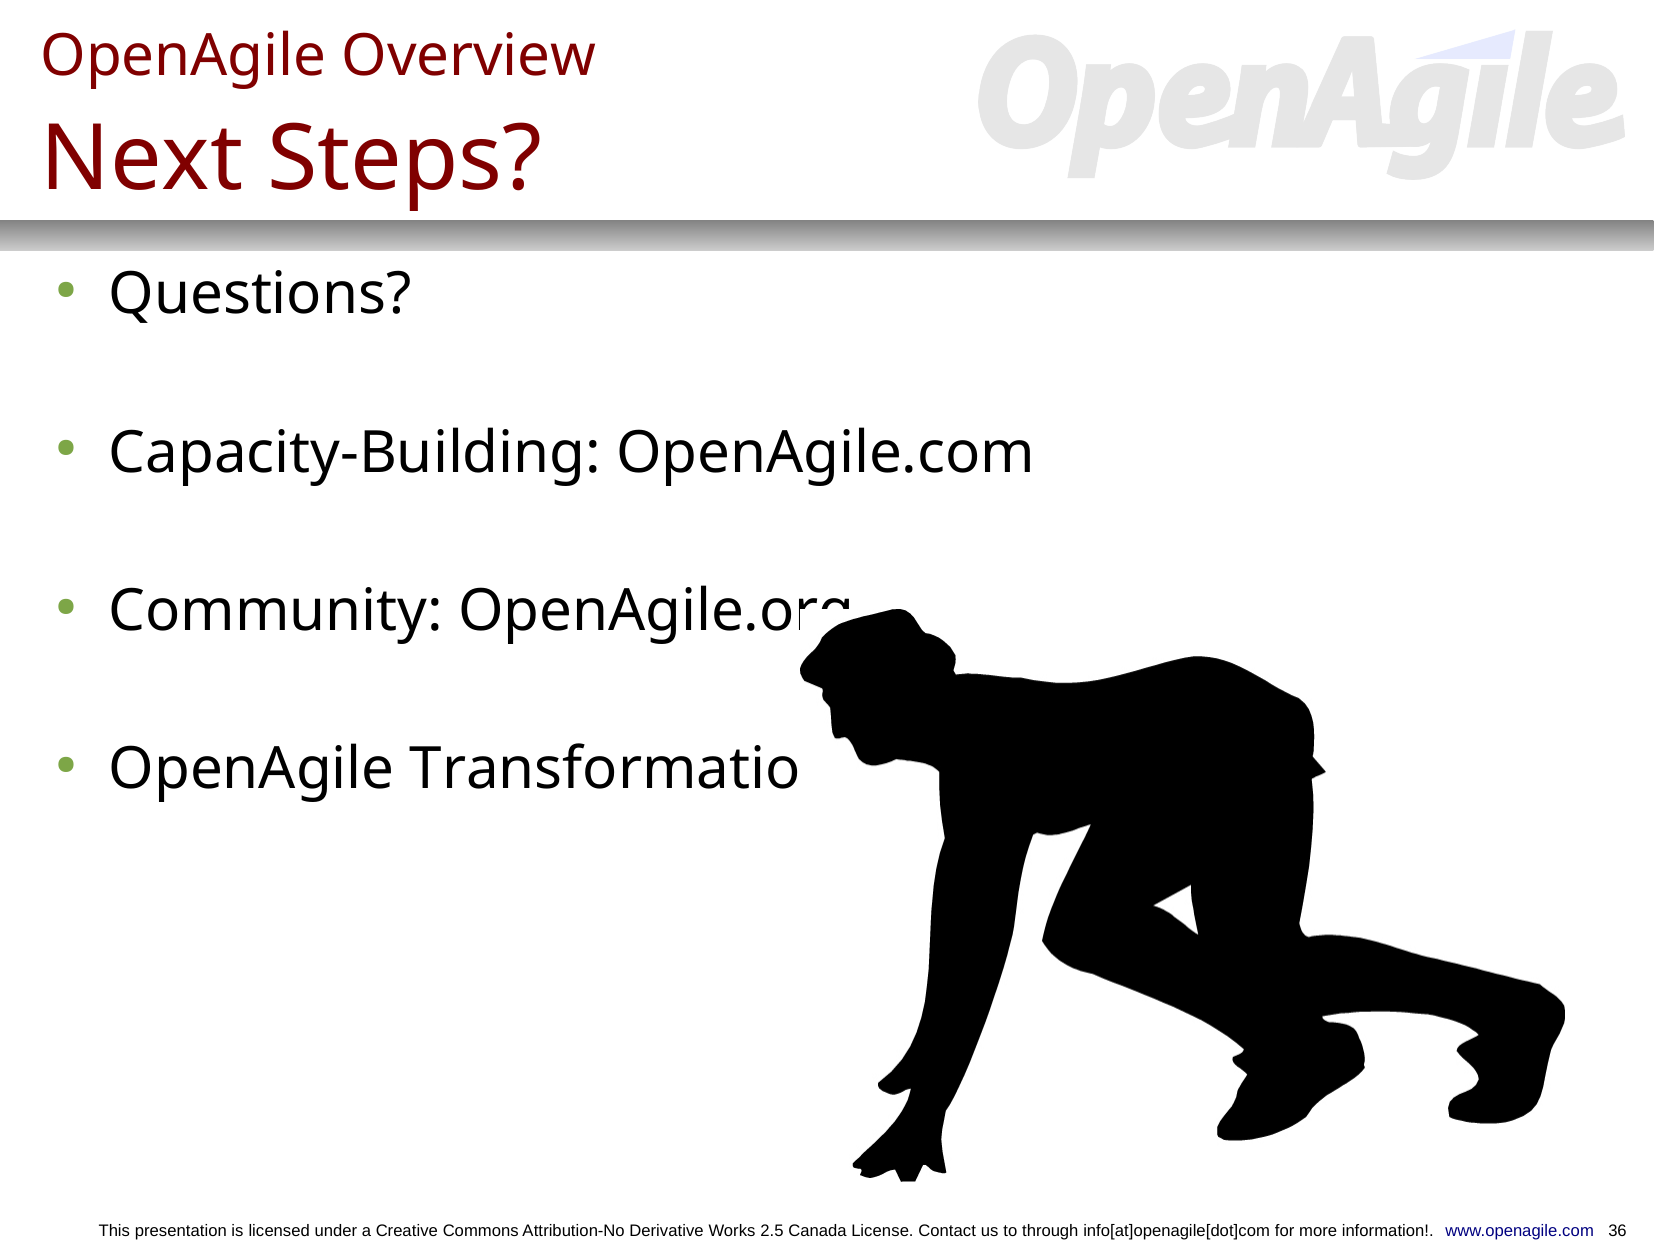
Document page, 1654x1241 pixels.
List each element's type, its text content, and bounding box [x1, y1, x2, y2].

list Questions? Capacity-Building: OpenAgile.com Community: OpenAgile.org OpenAgile Transformation [37, 251, 1654, 1192]
picture [800, 609, 1565, 1182]
title OpenAgile Overview Next Steps? [40, 8, 1654, 222]
